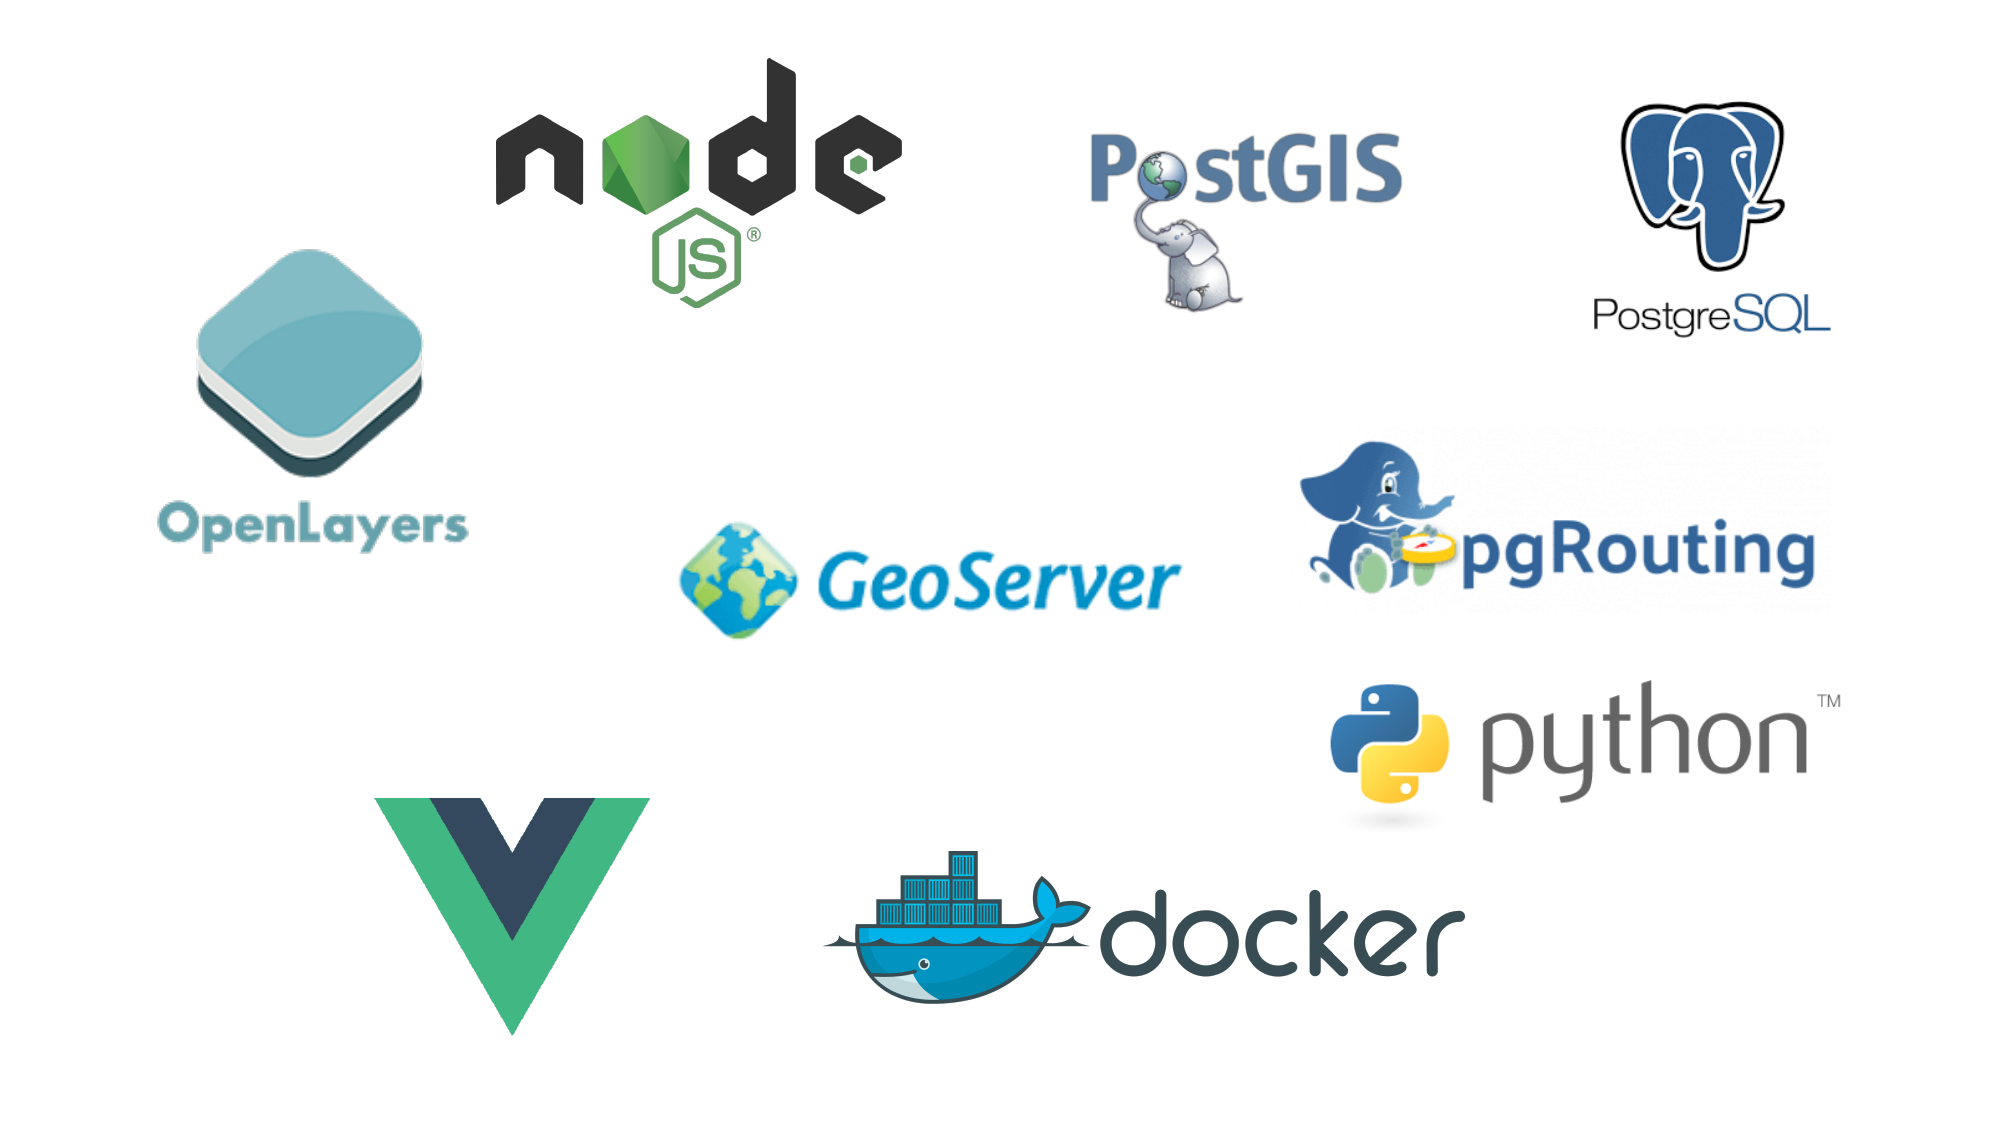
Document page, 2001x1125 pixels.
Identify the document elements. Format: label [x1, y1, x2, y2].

picture [622, 484, 1241, 697]
picture [1287, 426, 1831, 615]
picture [1086, 129, 1406, 318]
picture [374, 779, 650, 1055]
picture [117, 58, 902, 603]
picture [822, 649, 1890, 1004]
picture [1547, 101, 1878, 338]
